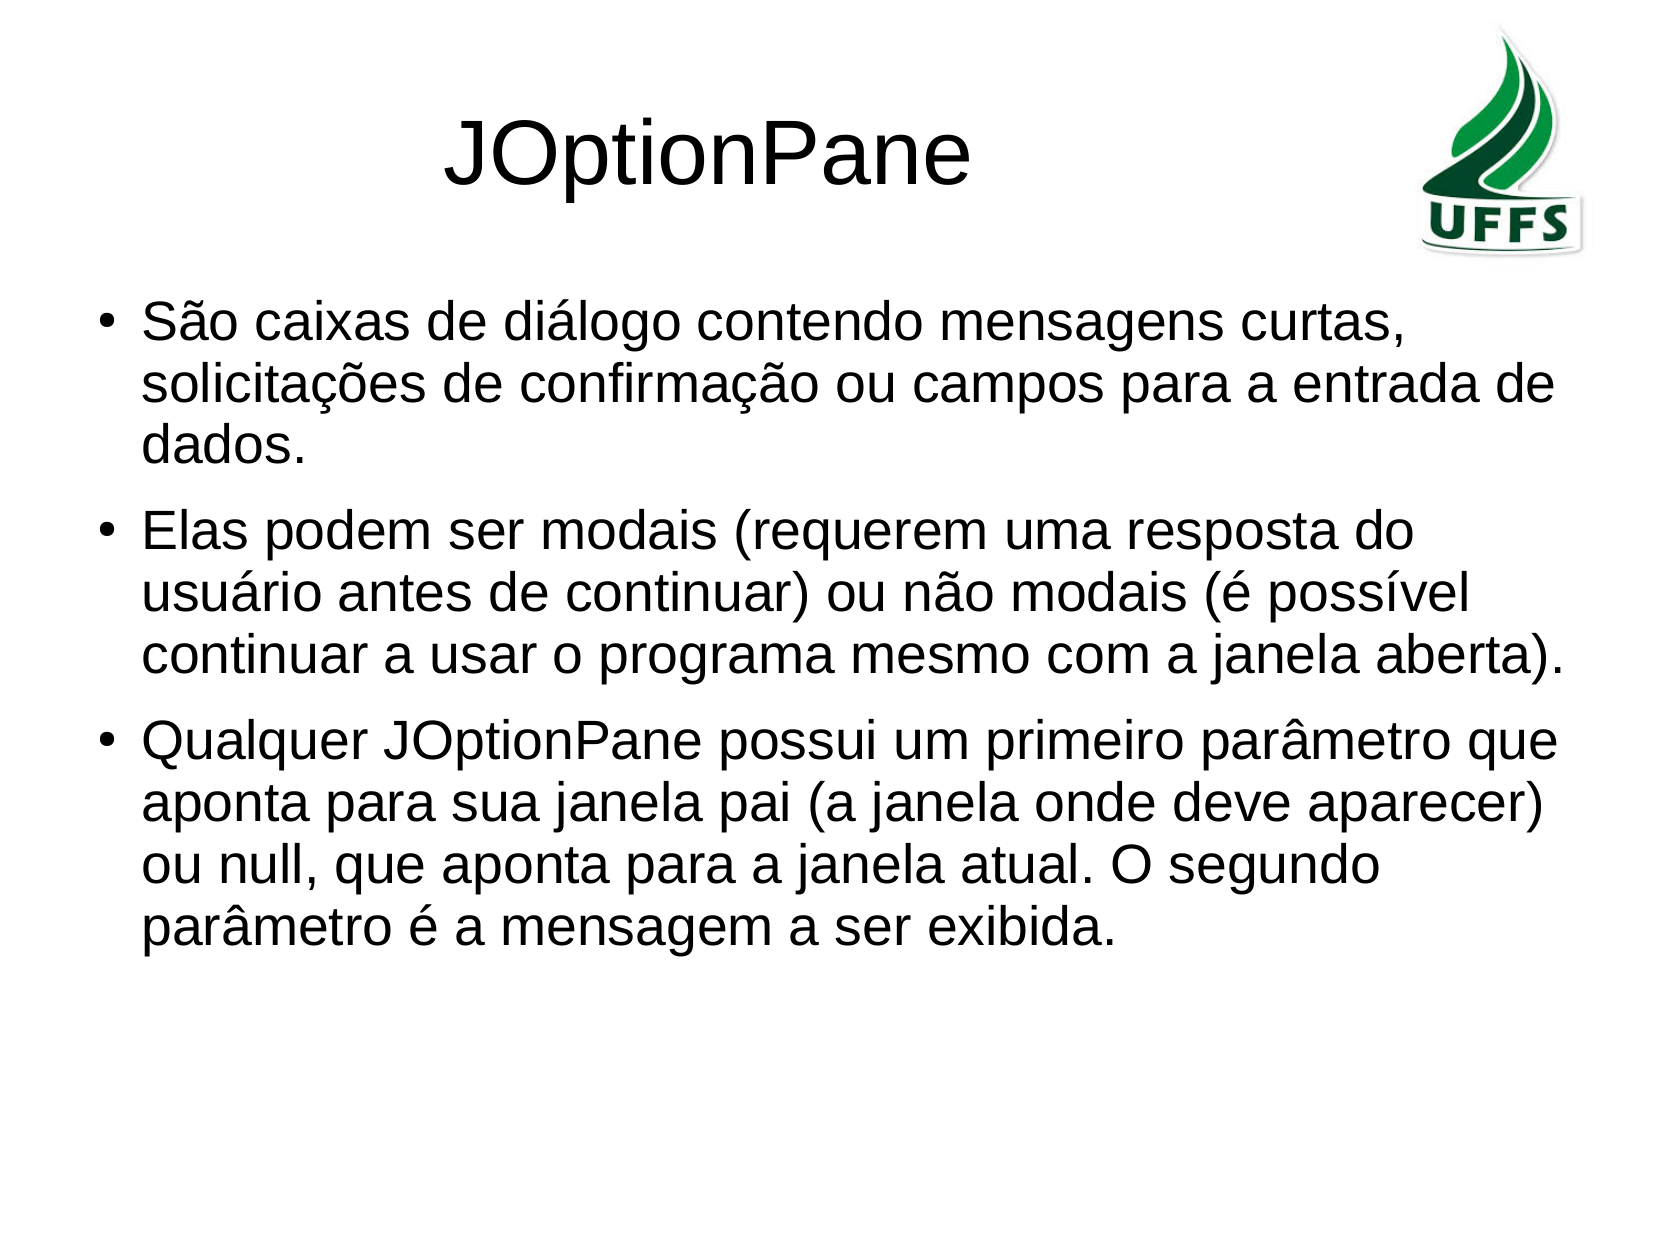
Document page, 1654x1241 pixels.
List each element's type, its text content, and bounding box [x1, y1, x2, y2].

title JOptionPane [82, 49, 1335, 257]
picture [1381, 20, 1624, 272]
list São caixas de diálogo contendo mensagens curtas, solicitações de confirmação ou campos para a entrada de dados. Elas podem ser modais (requerem uma resposta do usuário antes de continuar) ou não modais (é possível continuar a usar o programa mesmo com a janela aberta). Qualquer JOptionPane possui um primeiro parâmetro que aponta para sua janela pai (a janela onde deve aparecer) ou null, que aponta para a janela atual. O segundo parâmetro é a mensagem a ser exibida. [82, 290, 1571, 1010]
